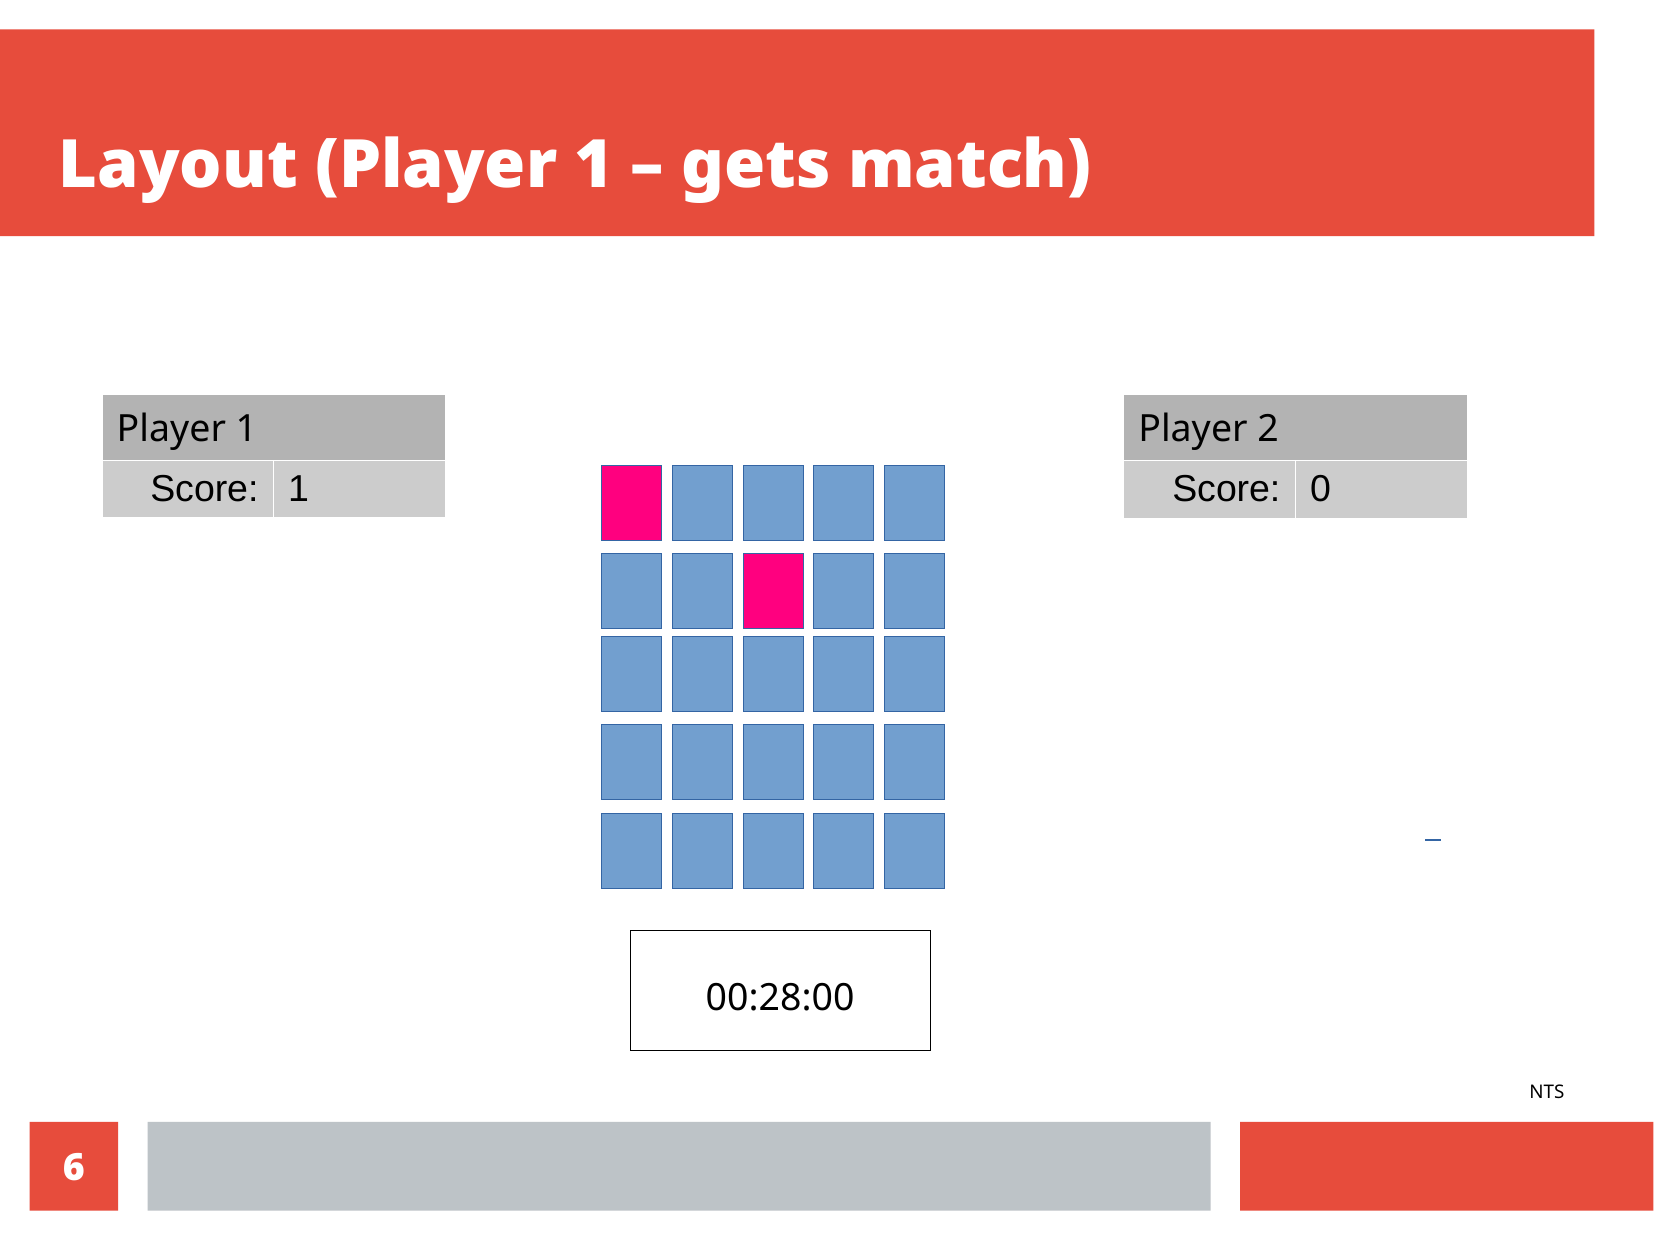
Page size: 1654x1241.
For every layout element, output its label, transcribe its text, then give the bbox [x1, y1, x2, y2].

text_box [813, 813, 874, 889]
text_box [743, 813, 804, 889]
text_box [672, 465, 733, 541]
text_box [884, 465, 945, 541]
text_box [672, 636, 733, 712]
text_box [884, 813, 945, 889]
table_cell 1 [274, 461, 445, 517]
text_box [601, 813, 662, 889]
text_box [672, 724, 733, 800]
table_cell 0 [1296, 461, 1467, 518]
text_box [743, 724, 804, 800]
text_box 00:28:00 [630, 963, 931, 1024]
table_header Player 1 [103, 395, 445, 460]
text_box [813, 553, 874, 629]
table_cell Score: [1124, 461, 1295, 518]
text_box [743, 465, 804, 541]
text_box [813, 465, 874, 541]
text_box [672, 553, 733, 629]
text_box NTS [1514, 1070, 1635, 1108]
text_box [630, 930, 931, 963]
text_box [601, 553, 662, 629]
text_box [884, 636, 945, 712]
text_box [813, 724, 874, 800]
table_header Player 2 [1124, 395, 1467, 460]
table_cell Score: [103, 461, 273, 517]
text_box [601, 636, 662, 712]
text_box [630, 1024, 931, 1051]
text_box [743, 636, 804, 712]
text_box [884, 724, 945, 800]
title Layout (Player 1 – gets match) [59, 58, 1595, 207]
text_box [601, 724, 662, 800]
text_box [672, 813, 733, 889]
text_box [601, 465, 662, 541]
text_box [743, 553, 804, 629]
text_box [884, 553, 945, 629]
text_box [813, 636, 874, 712]
